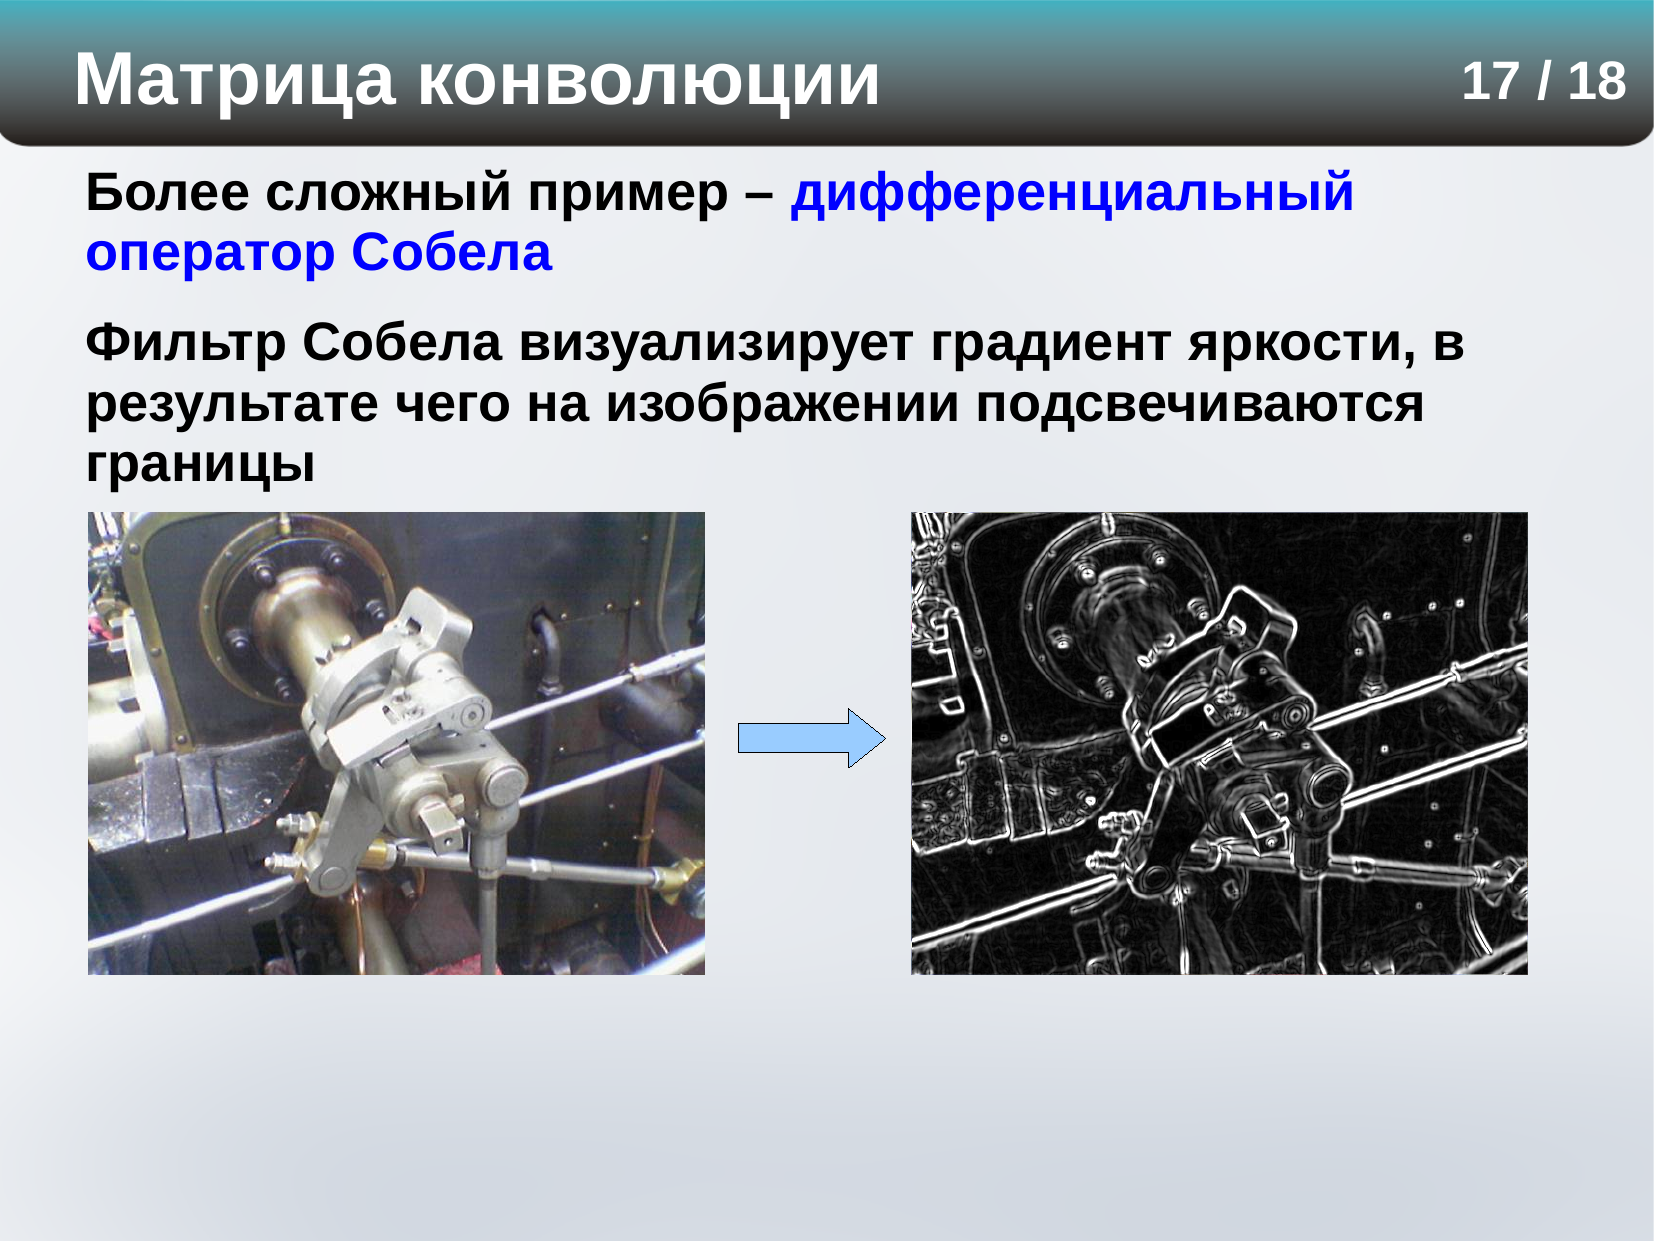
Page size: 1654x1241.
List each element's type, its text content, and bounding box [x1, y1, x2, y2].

text_box [738, 708, 886, 768]
text_box Более сложный пример – дифференциальный оператор Собела Фильтр Собела визуализирует градиент яркости, в результате чего на изображении подсвечиваются границы [70, 153, 1595, 501]
text_box <номер> / 18 [1446, 42, 1654, 179]
picture [0, 0, 1654, 1241]
text_box Матрица конволюции [59, 29, 1418, 129]
